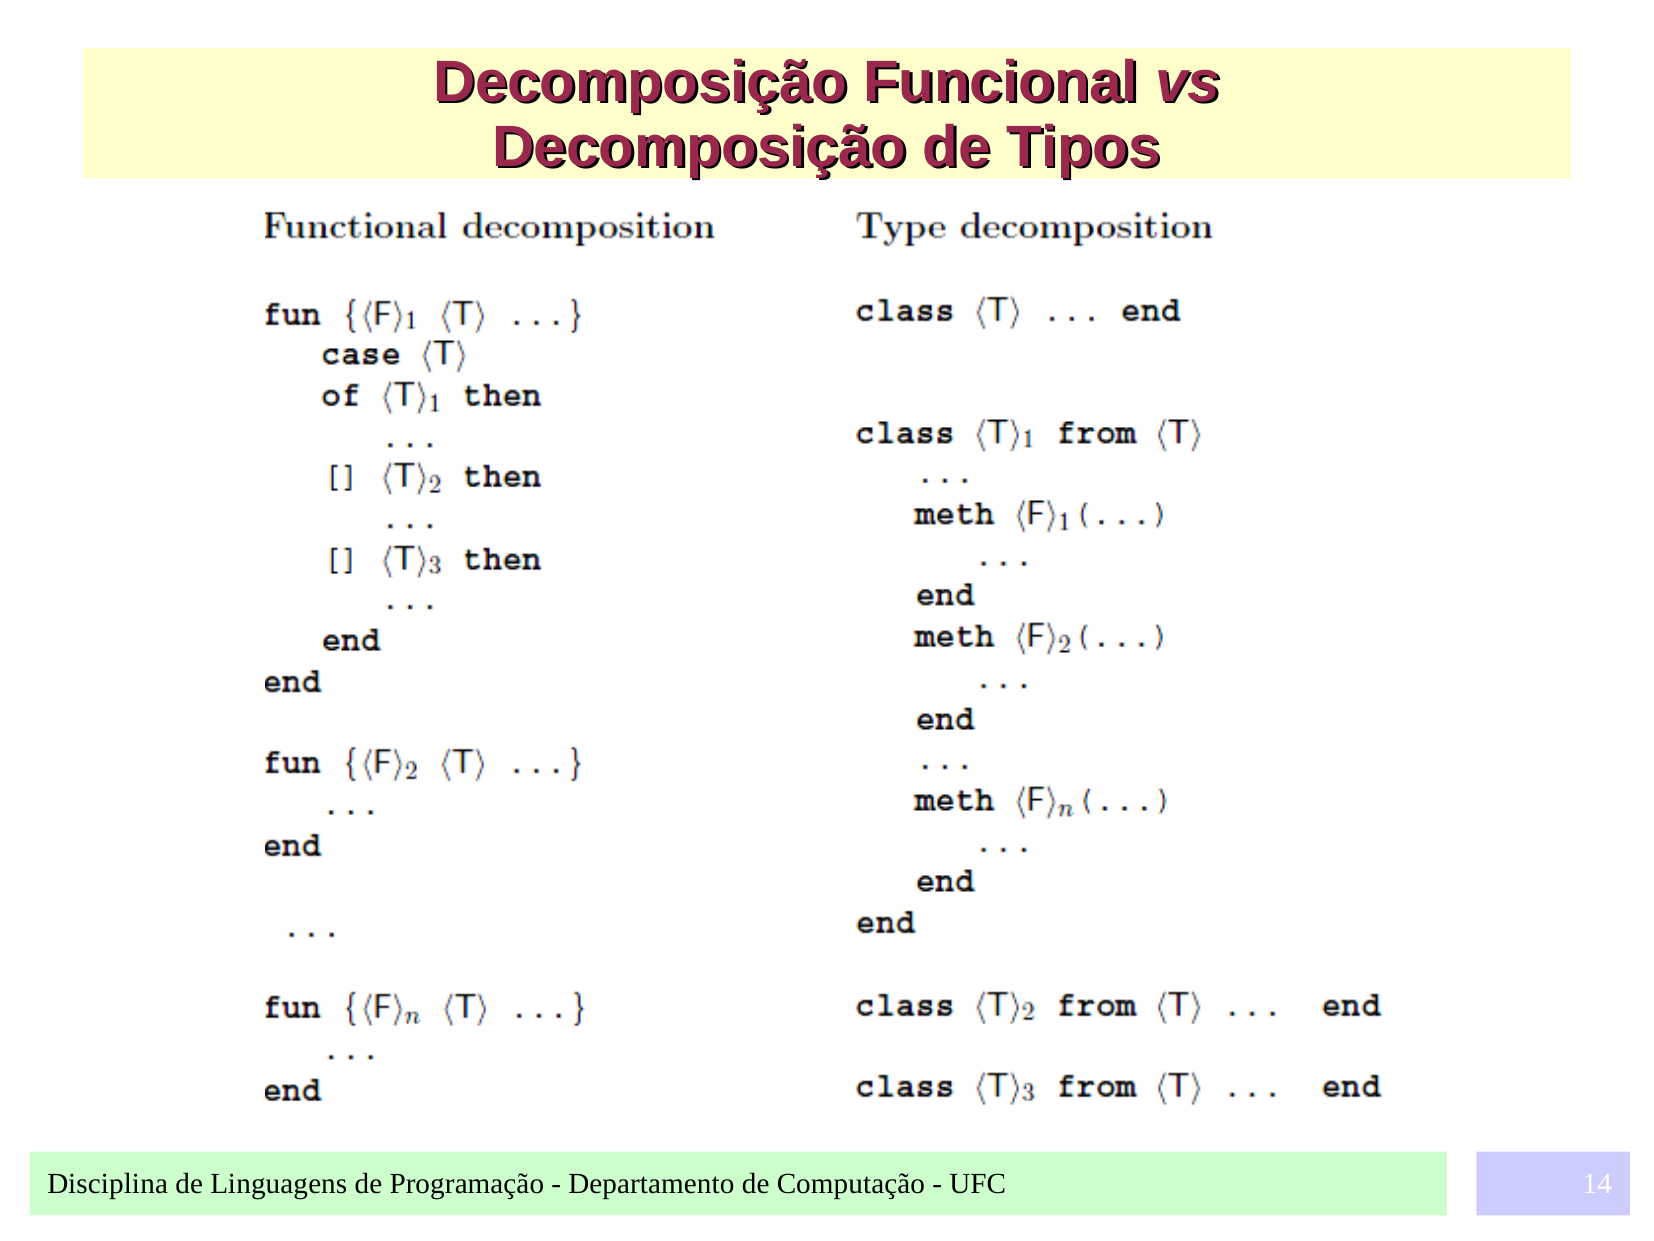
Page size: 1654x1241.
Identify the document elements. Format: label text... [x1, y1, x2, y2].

picture [265, 193, 1388, 1113]
title Decomposição Funcional vs Decomposição de Tipos [82, 48, 1571, 179]
